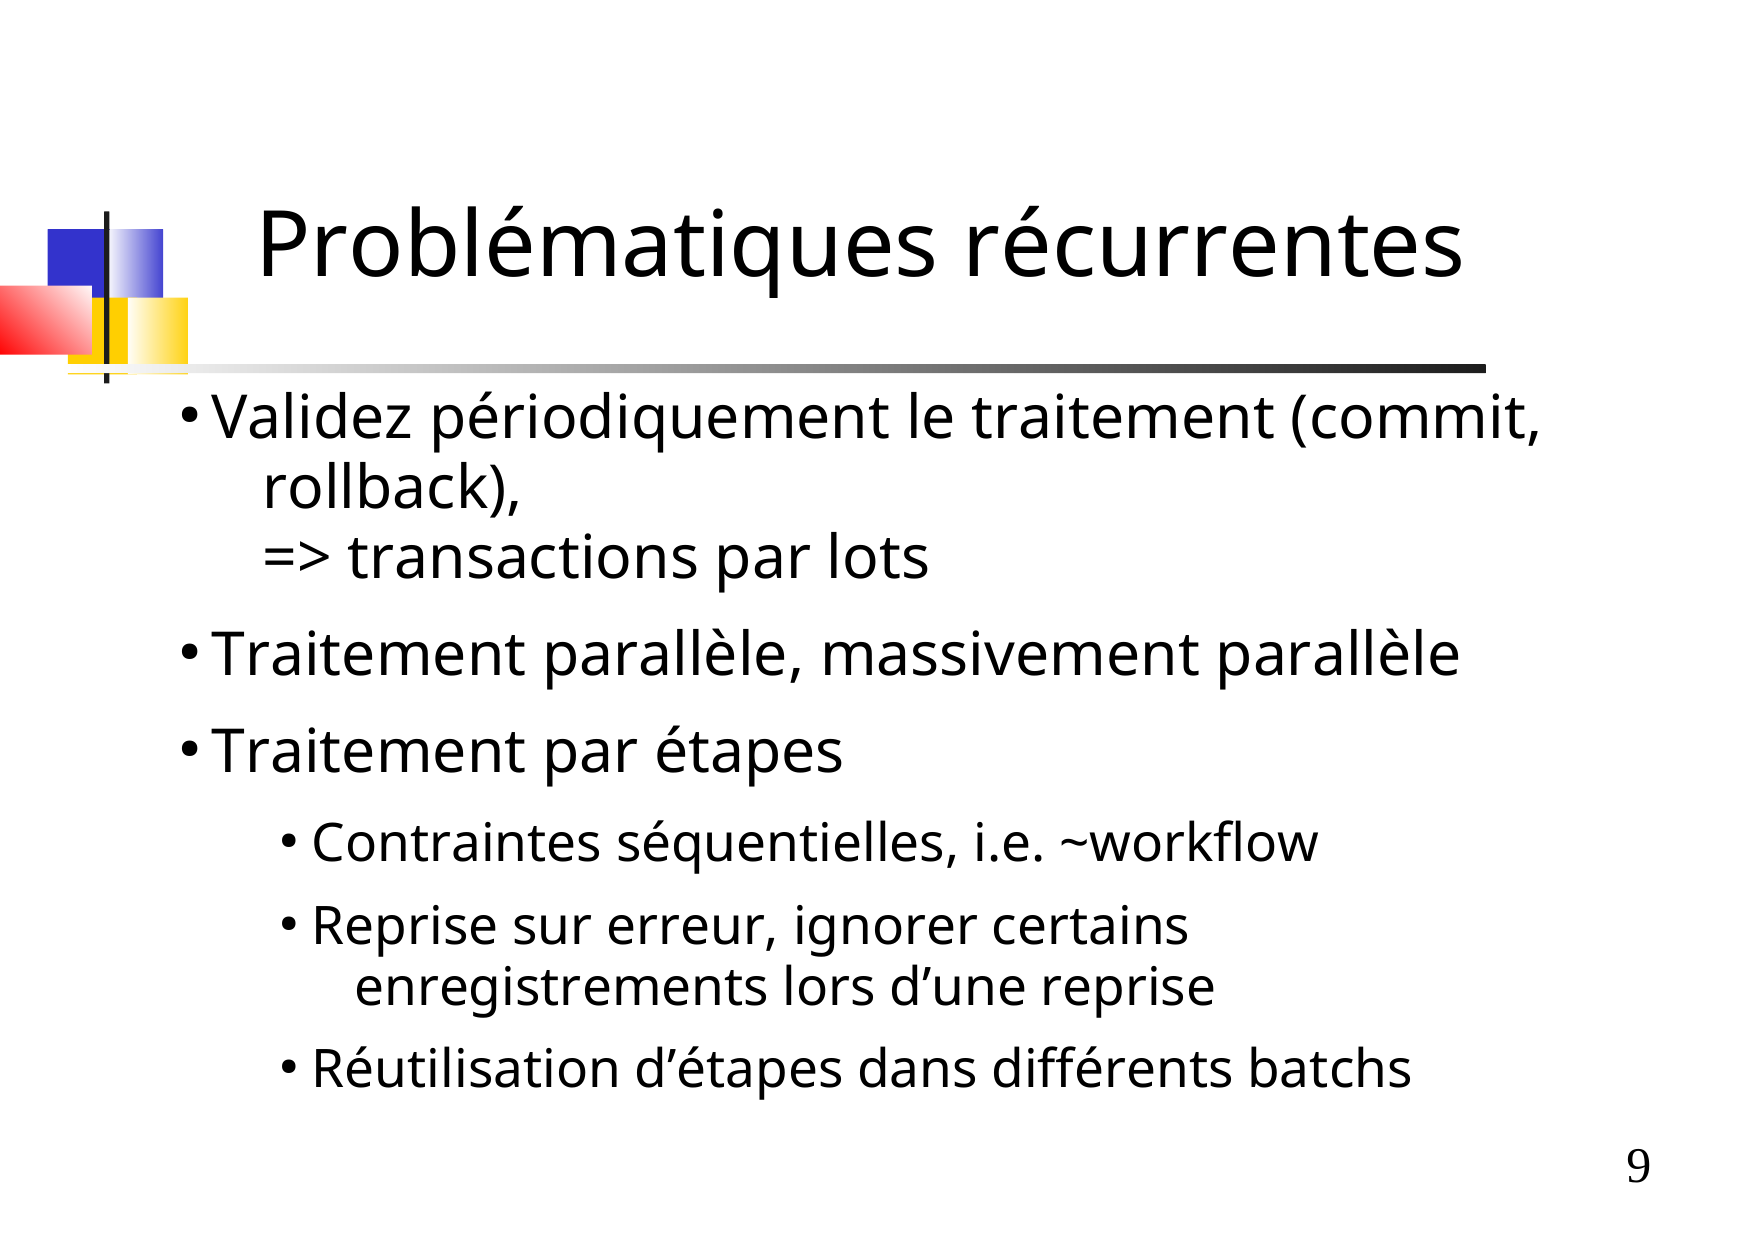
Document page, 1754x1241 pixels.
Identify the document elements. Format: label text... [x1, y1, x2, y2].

list Validez périodiquement le traitement (commit, rollback), => transactions par lots Traitement parallèle, massivement parallèle Traitement par étapes Contraintes séquentielles, i.e. ~workflow Reprise sur erreur, ignorer certains enregistrements lors d’une reprise Réutilisation d’étapes dans différents batchs [179, 382, 1567, 1103]
title Problématiques récurrentes [179, 139, 1567, 351]
